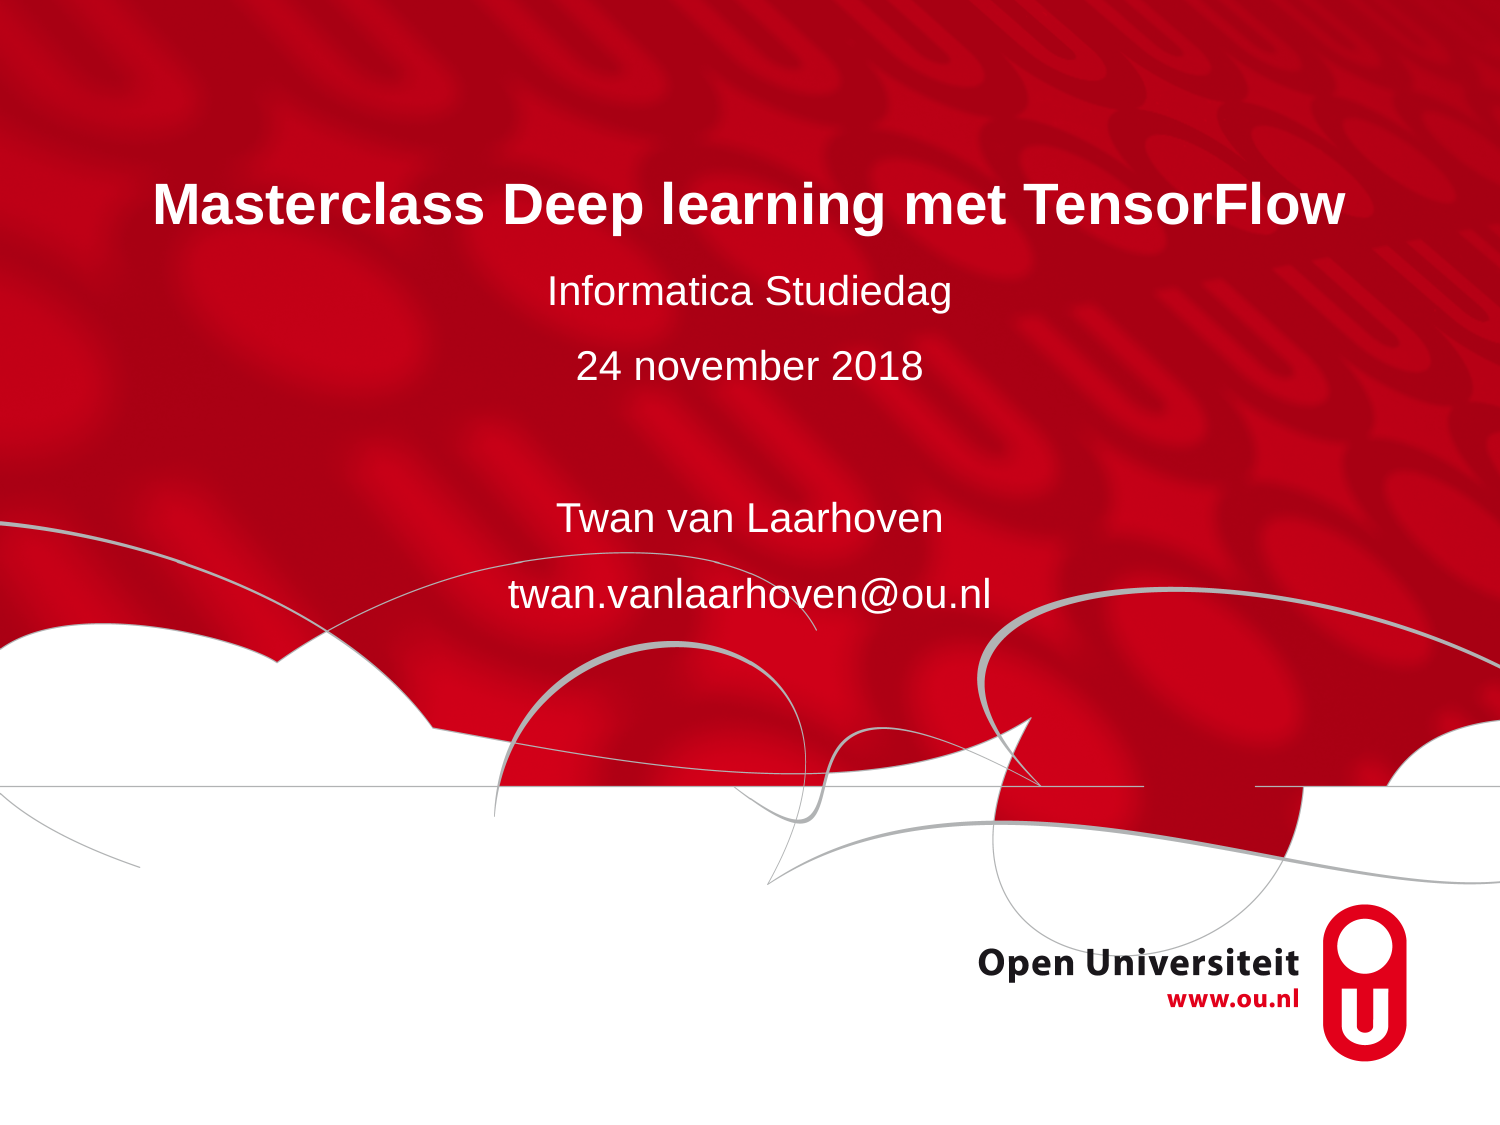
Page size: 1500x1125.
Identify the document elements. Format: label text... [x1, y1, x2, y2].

subtitle Informatica Studiedag 24 november 2018 Twan van Laarhoven twan.vanlaarhoven@ou.nl [75, 263, 1425, 916]
title Masterclass Deep learning met TensorFlow [123, 58, 1376, 236]
picture [0, 0, 1500, 1125]
